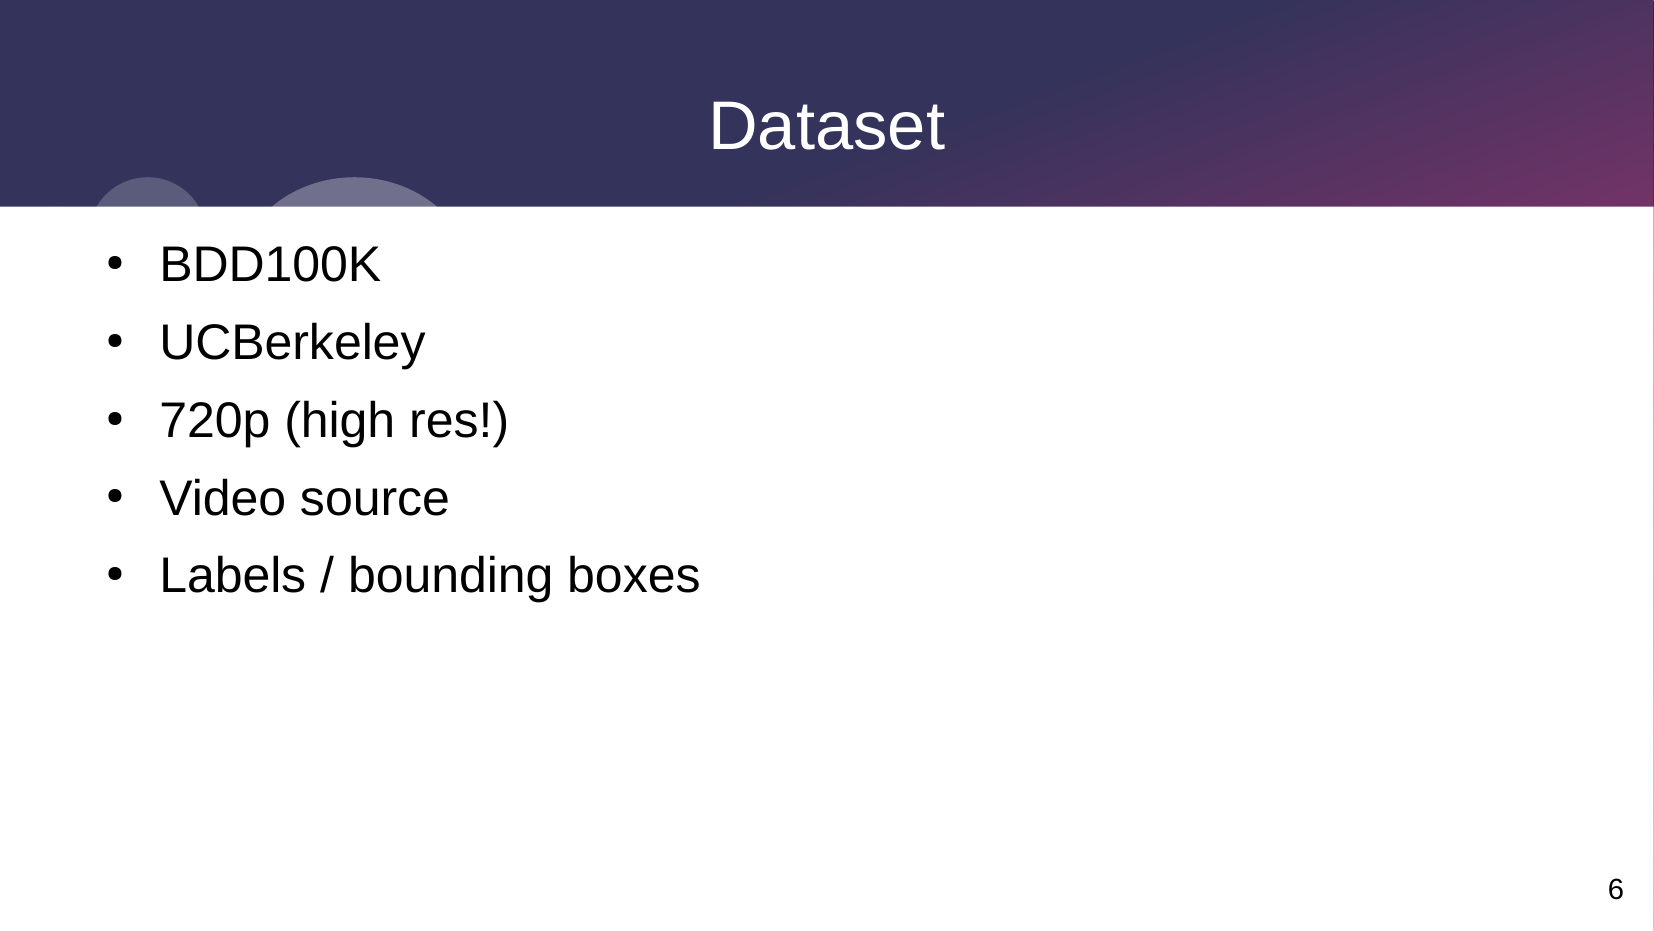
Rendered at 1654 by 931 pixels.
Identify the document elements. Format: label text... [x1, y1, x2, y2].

title Dataset [88, 44, 1565, 207]
list BDD100K UCBerkeley 720p (high res!) Video source Labels / bounding boxes [88, 236, 1565, 827]
